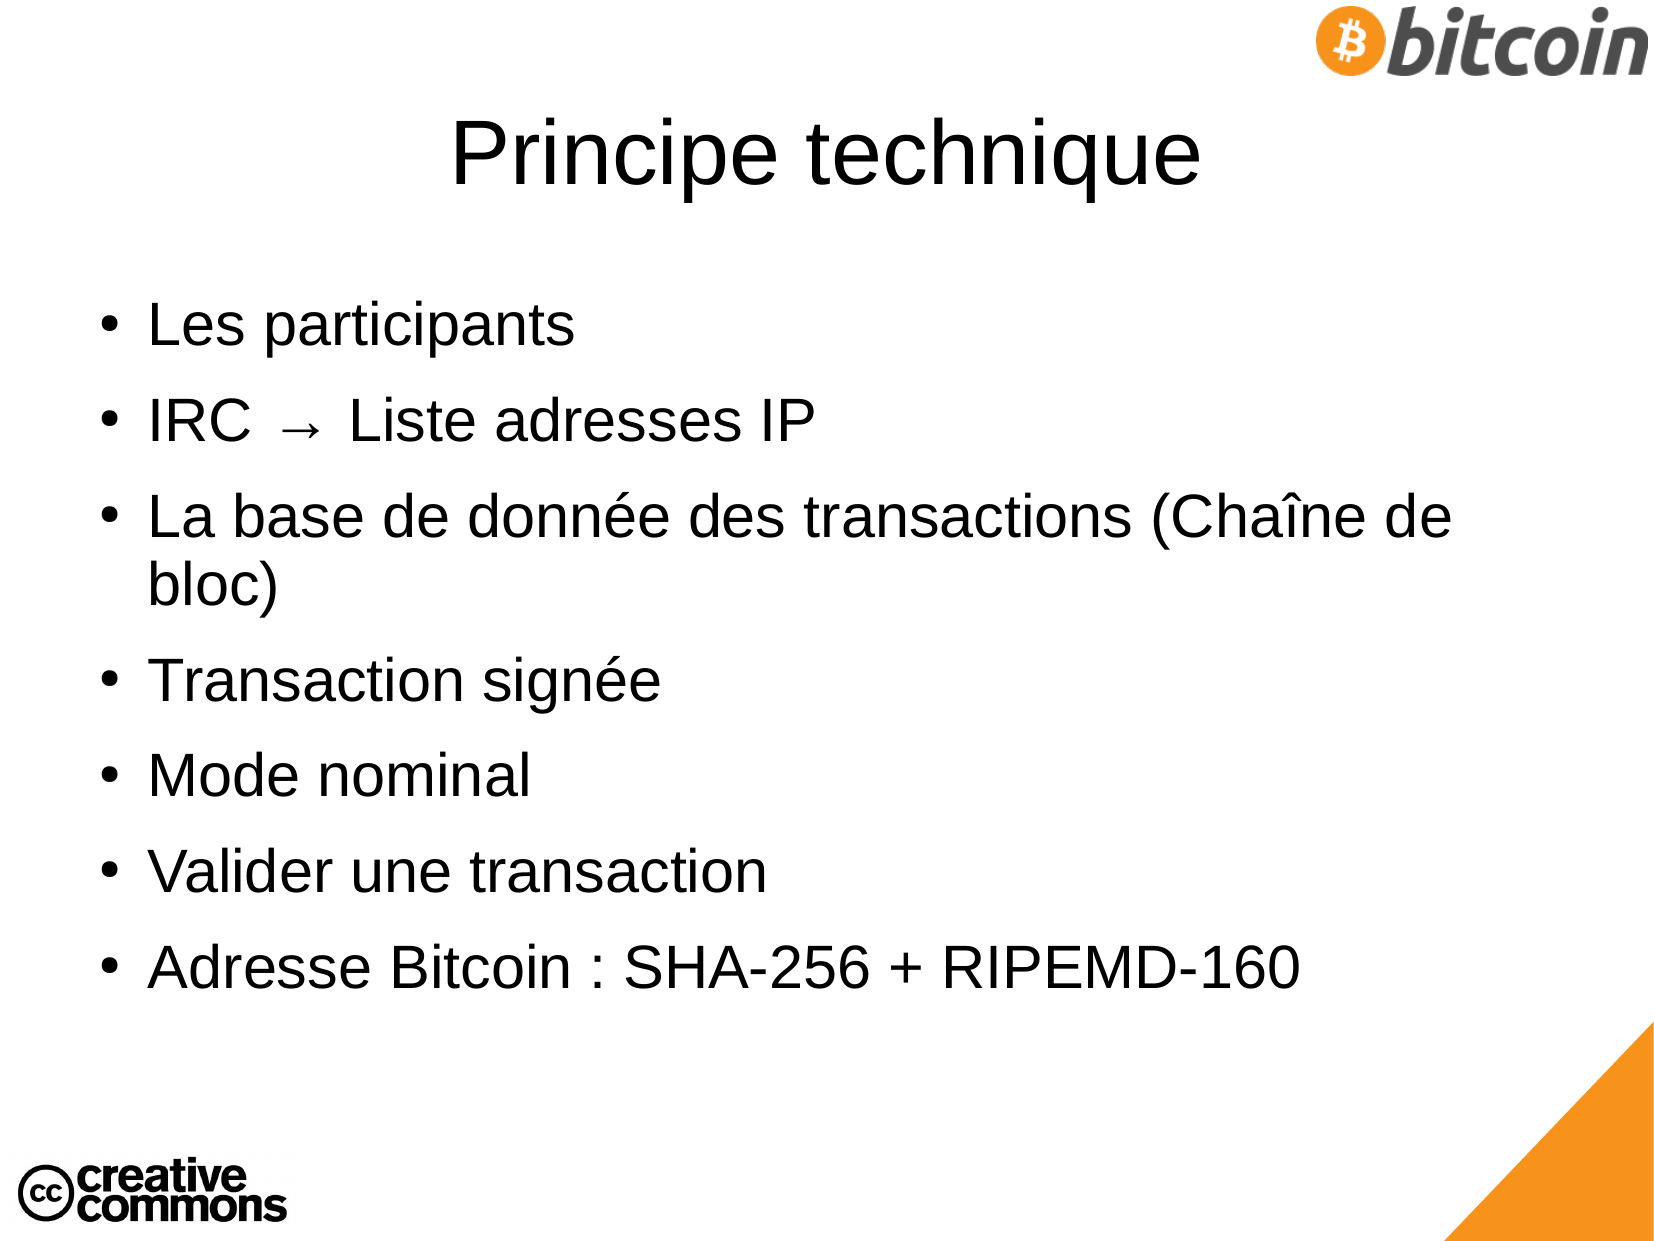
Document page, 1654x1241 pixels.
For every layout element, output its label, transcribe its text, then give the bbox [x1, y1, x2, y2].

picture [1316, 6, 1648, 76]
title Principe technique [82, 49, 1571, 257]
list Les participants IRC → Liste adresses IP La base de donnée des transactions (Chaîne de bloc) Transaction signée Mode nominal Valider une transaction Adresse Bitcoin : SHA-256 + RIPEMD-160 [82, 290, 1538, 1010]
picture [3, 1139, 296, 1241]
